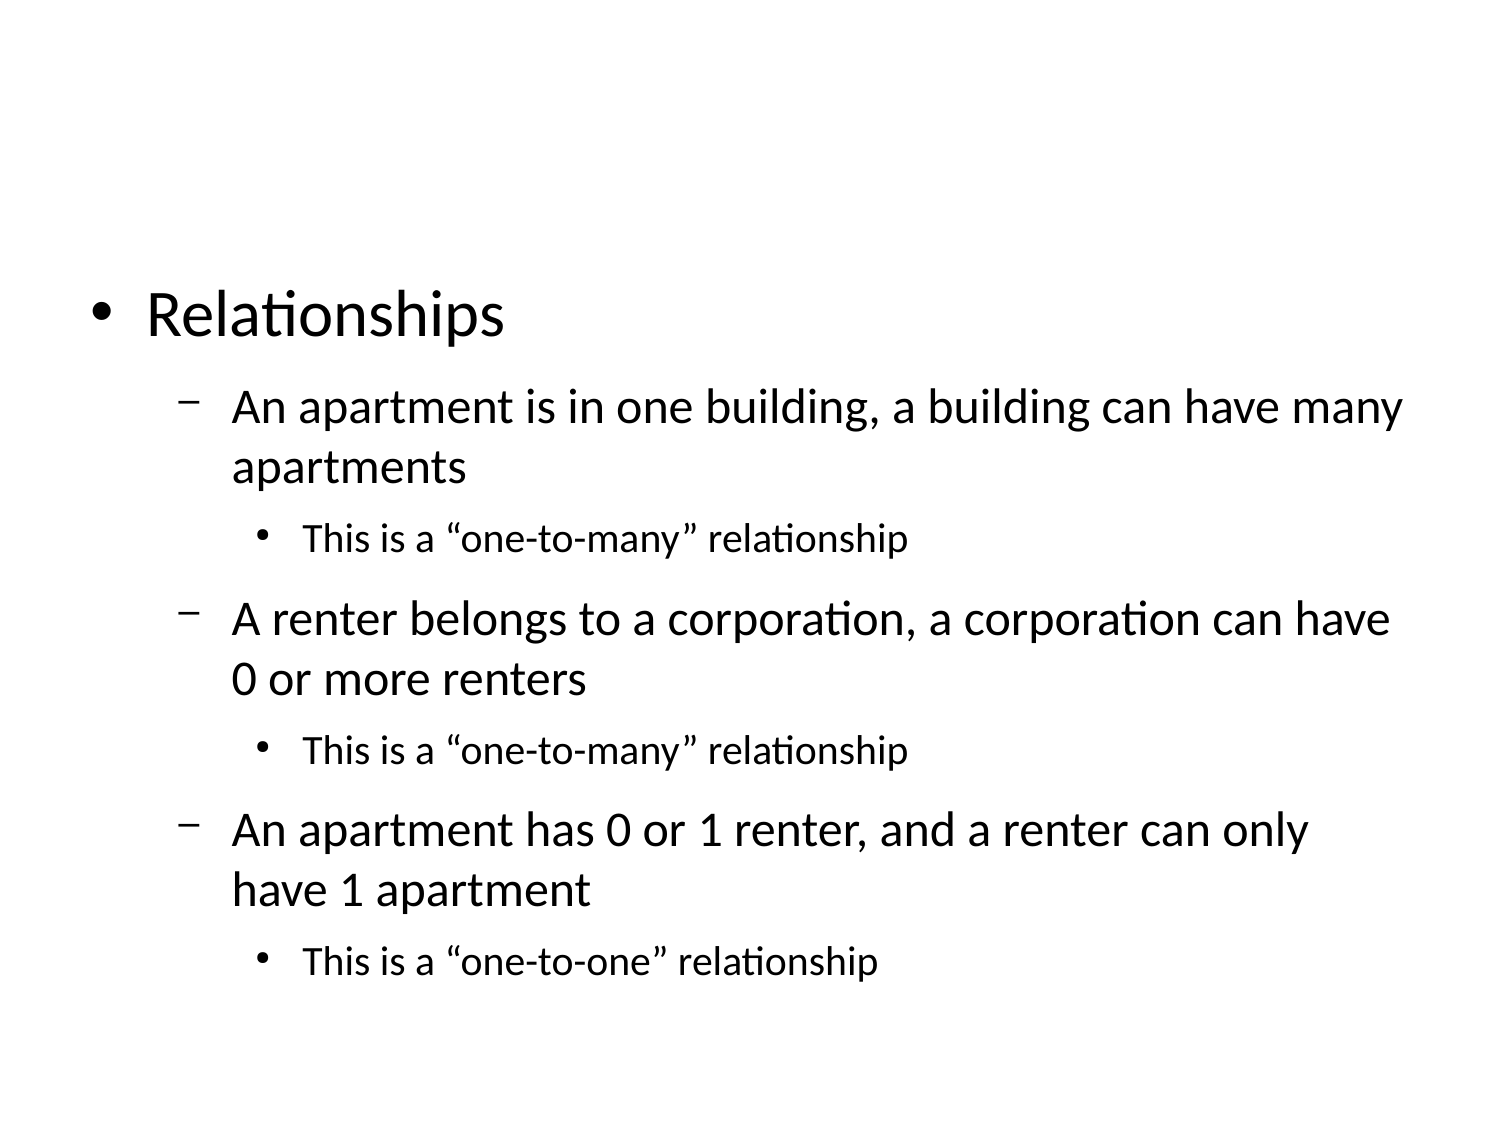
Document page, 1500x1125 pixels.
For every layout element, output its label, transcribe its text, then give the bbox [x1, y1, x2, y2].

list Relationships An apartment is in one building, a building can have many apartments This is a “one-to-many” relationship A renter belongs to a corporation, a corporation can have 0 or more renters This is a “one-to-many” relationship An apartment has 0 or 1 renter, and a renter can only have 1 apartment This is a “one-to-one” relationship [75, 262, 1425, 1005]
